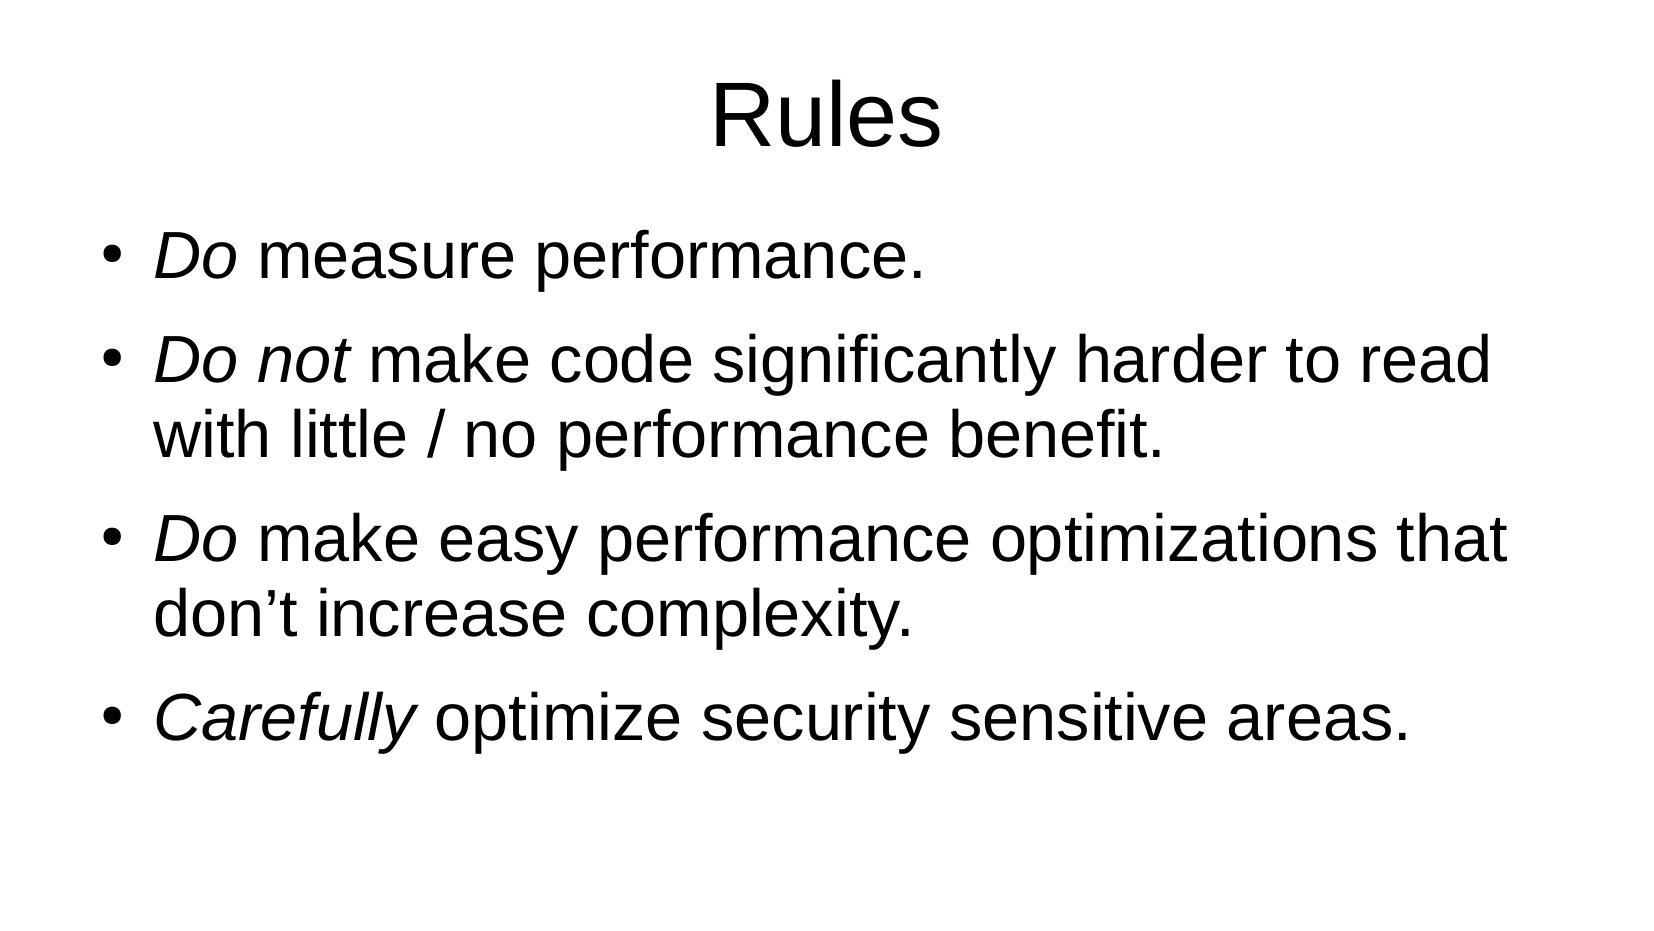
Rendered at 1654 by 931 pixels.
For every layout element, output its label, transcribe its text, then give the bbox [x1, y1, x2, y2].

list Do measure performance. Do not make code significantly harder to read with little / no performance benefit. Do make easy performance optimizations that don’t increase complexity. Carefully optimize security sensitive areas. [82, 217, 1571, 758]
title Rules [82, 37, 1571, 193]
